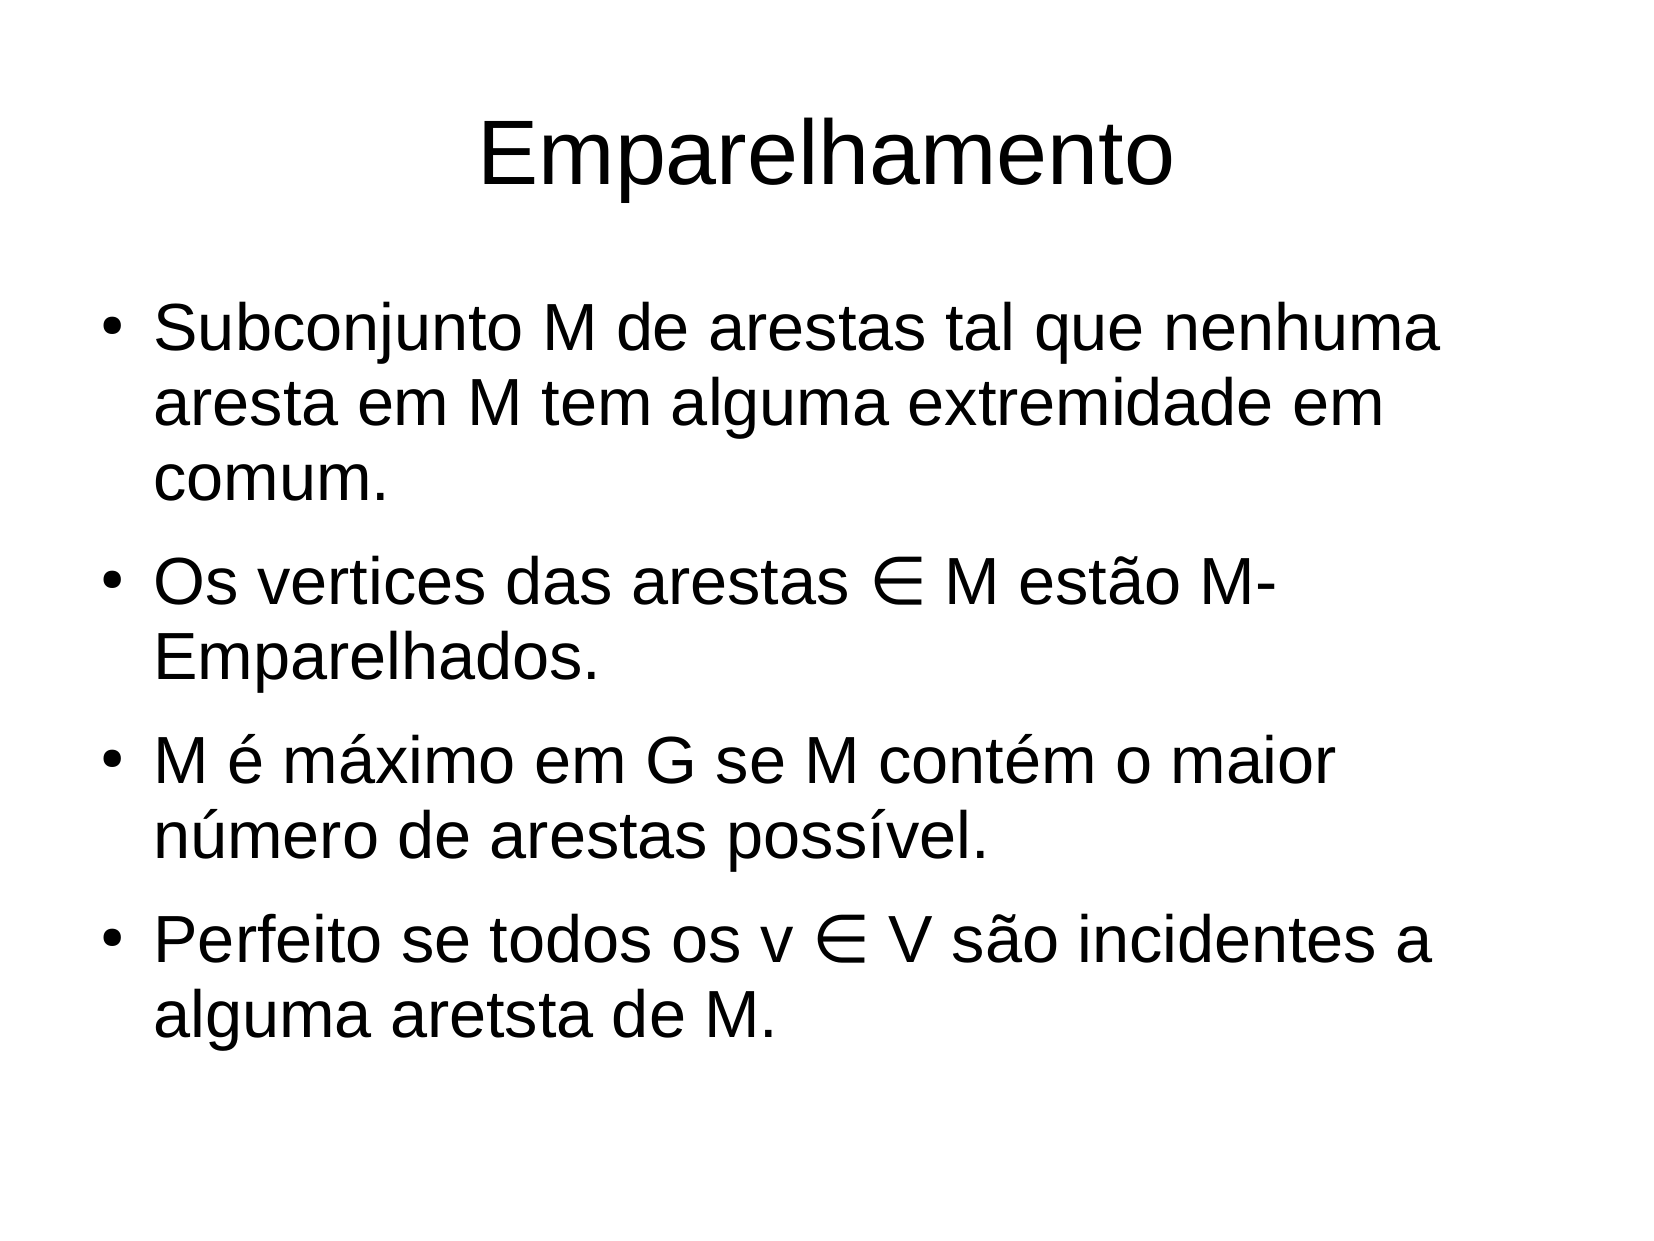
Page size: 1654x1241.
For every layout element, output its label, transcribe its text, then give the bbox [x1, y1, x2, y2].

title Emparelhamento [82, 49, 1571, 257]
list Subconjunto M de arestas tal que nenhuma aresta em M tem alguma extremidade em comum. Os vertices das arestas ∈ M estão M-Emparelhados. M é máximo em G se M contém o maior número de arestas possível. Perfeito se todos os v ∈ V são incidentes a alguma aretsta de M. [82, 290, 1571, 1109]
